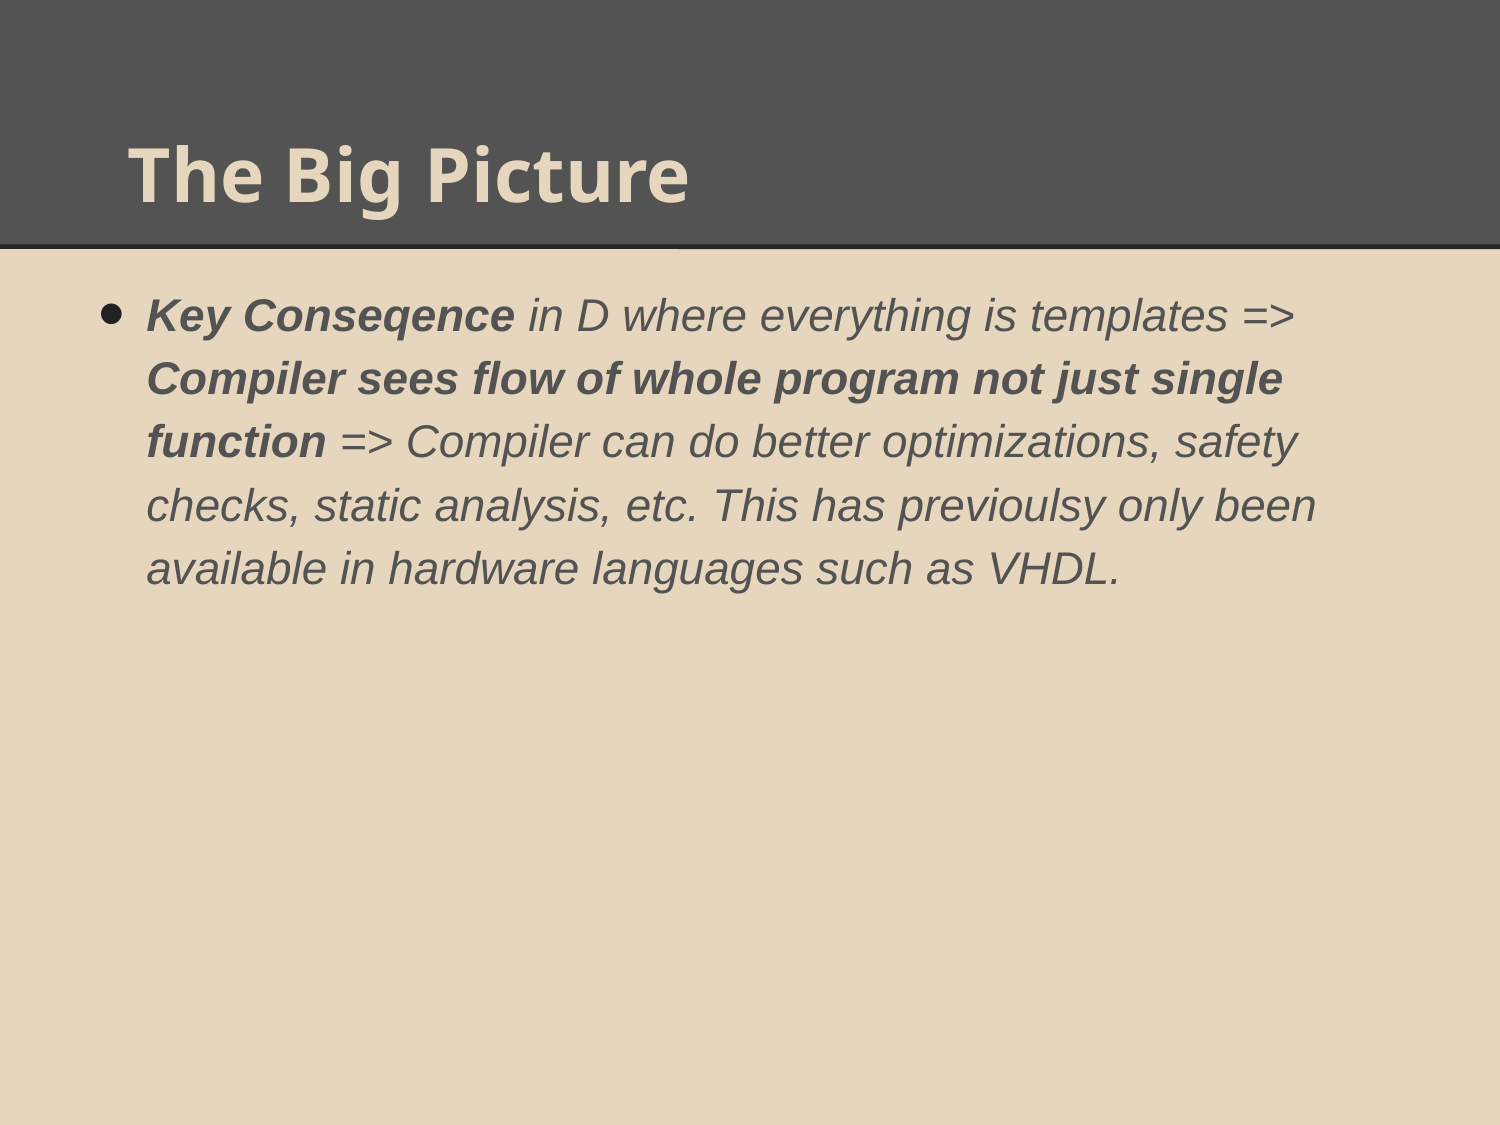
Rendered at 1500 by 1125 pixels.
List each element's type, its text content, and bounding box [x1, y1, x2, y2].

title The Big Picture [75, 45, 1425, 233]
list Key Conseqence in D where everything is templates => Compiler sees flow of whole program not just single function => Compiler can do better optimizations, safety checks, static analysis, etc. This has previoulsy only been available in hardware languages such as VHDL. [75, 262, 1425, 1078]
